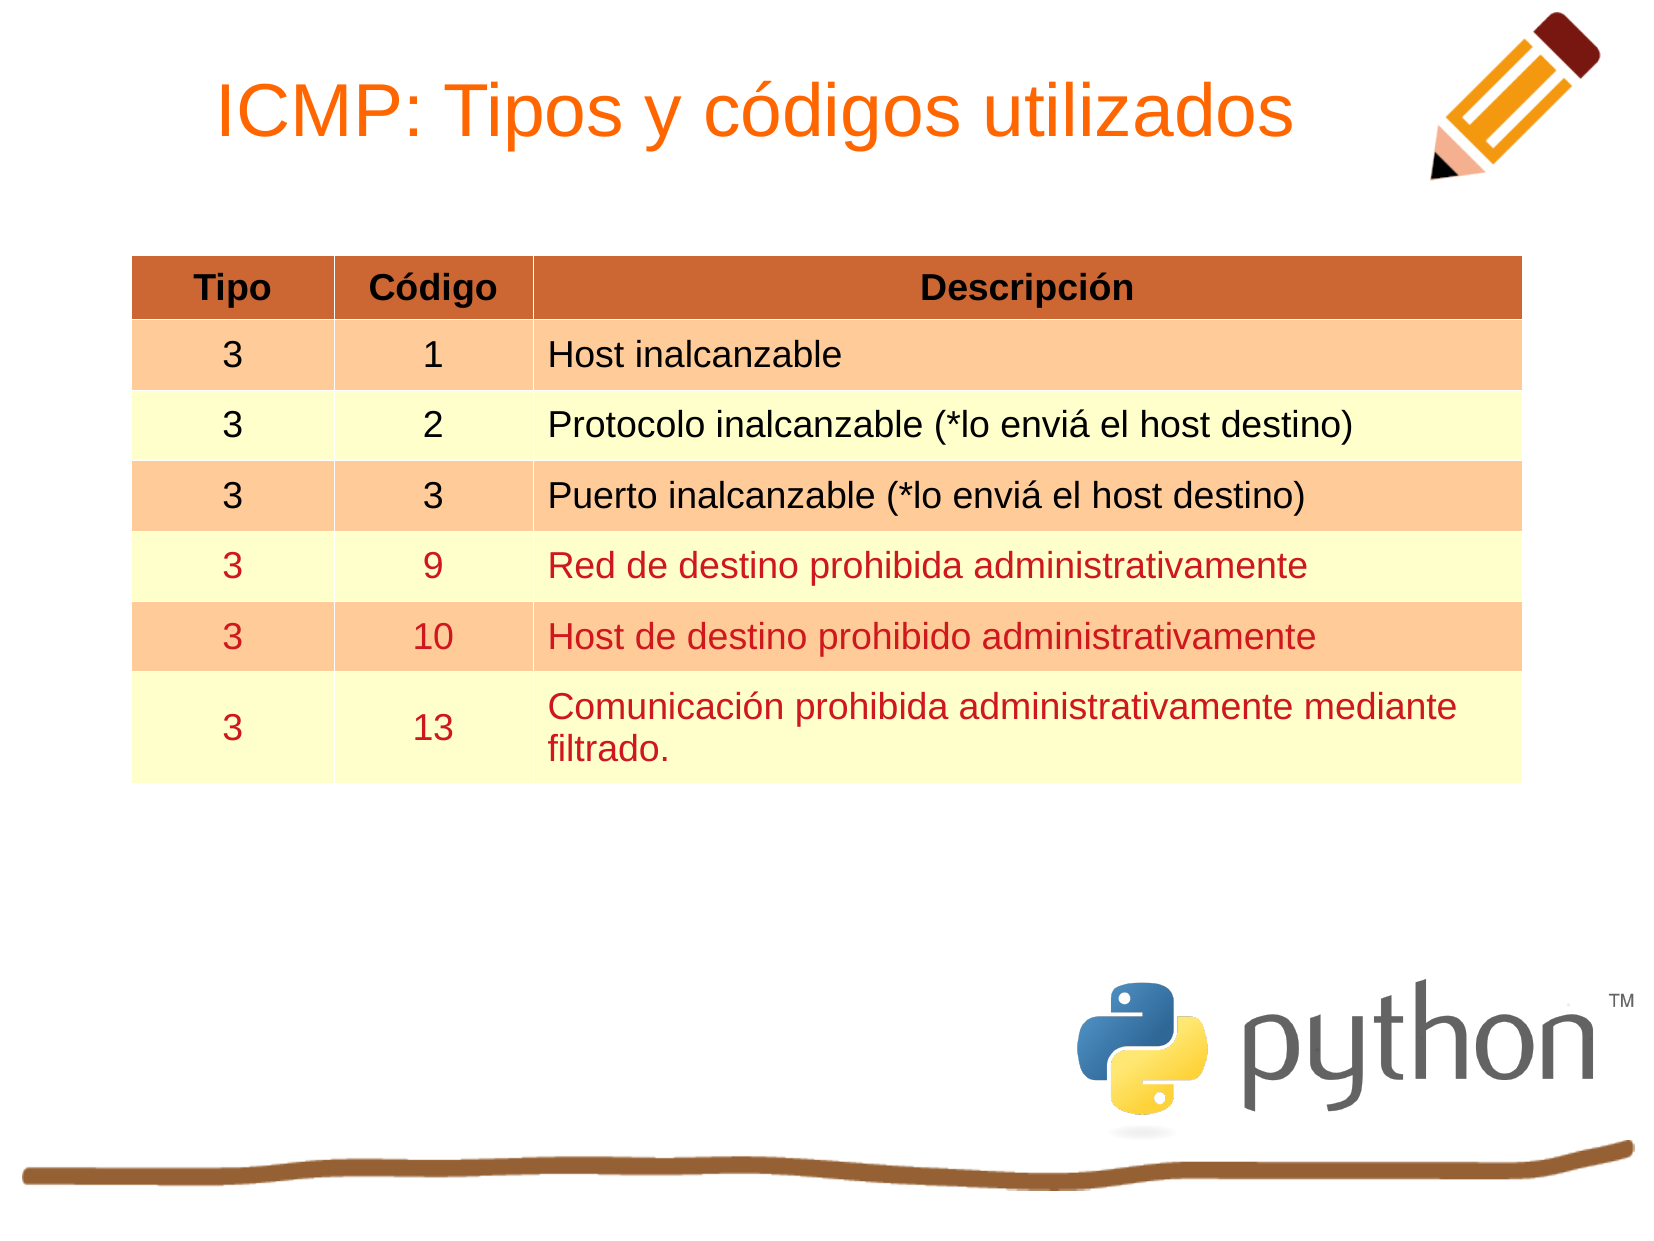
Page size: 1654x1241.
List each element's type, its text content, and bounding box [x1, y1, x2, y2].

table_cell 13 [335, 672, 533, 783]
table_cell 3 [335, 461, 533, 531]
picture [22, 970, 1647, 1191]
table_cell 10 [335, 602, 533, 671]
table_header Descripción [534, 256, 1522, 319]
table_cell 1 [335, 320, 533, 390]
table_cell 3 [132, 672, 334, 783]
table_cell 3 [132, 602, 334, 671]
table_cell Host de destino prohibido administrativamente [534, 602, 1522, 671]
table_cell Host inalcanzable [534, 320, 1522, 390]
table_cell Protocolo inalcanzable (*lo enviá el host destino) [534, 391, 1522, 460]
table_cell 2 [335, 391, 533, 460]
table_cell 3 [132, 461, 334, 531]
picture [1430, 12, 1601, 181]
table_header Código [335, 256, 533, 319]
table_cell 9 [335, 532, 533, 601]
table_cell 3 [132, 391, 334, 460]
table_header Tipo [132, 256, 334, 319]
table_cell 3 [132, 532, 334, 601]
title ICMP: Tipos y códigos utilizados [82, 49, 1430, 172]
table_cell Puerto inalcanzable (*lo enviá el host destino) [534, 461, 1522, 531]
table_cell Comunicación prohibida administrativamente mediante filtrado. [534, 672, 1522, 783]
table_cell Red de destino prohibida administrativamente [534, 532, 1522, 601]
table_cell 3 [132, 320, 334, 390]
